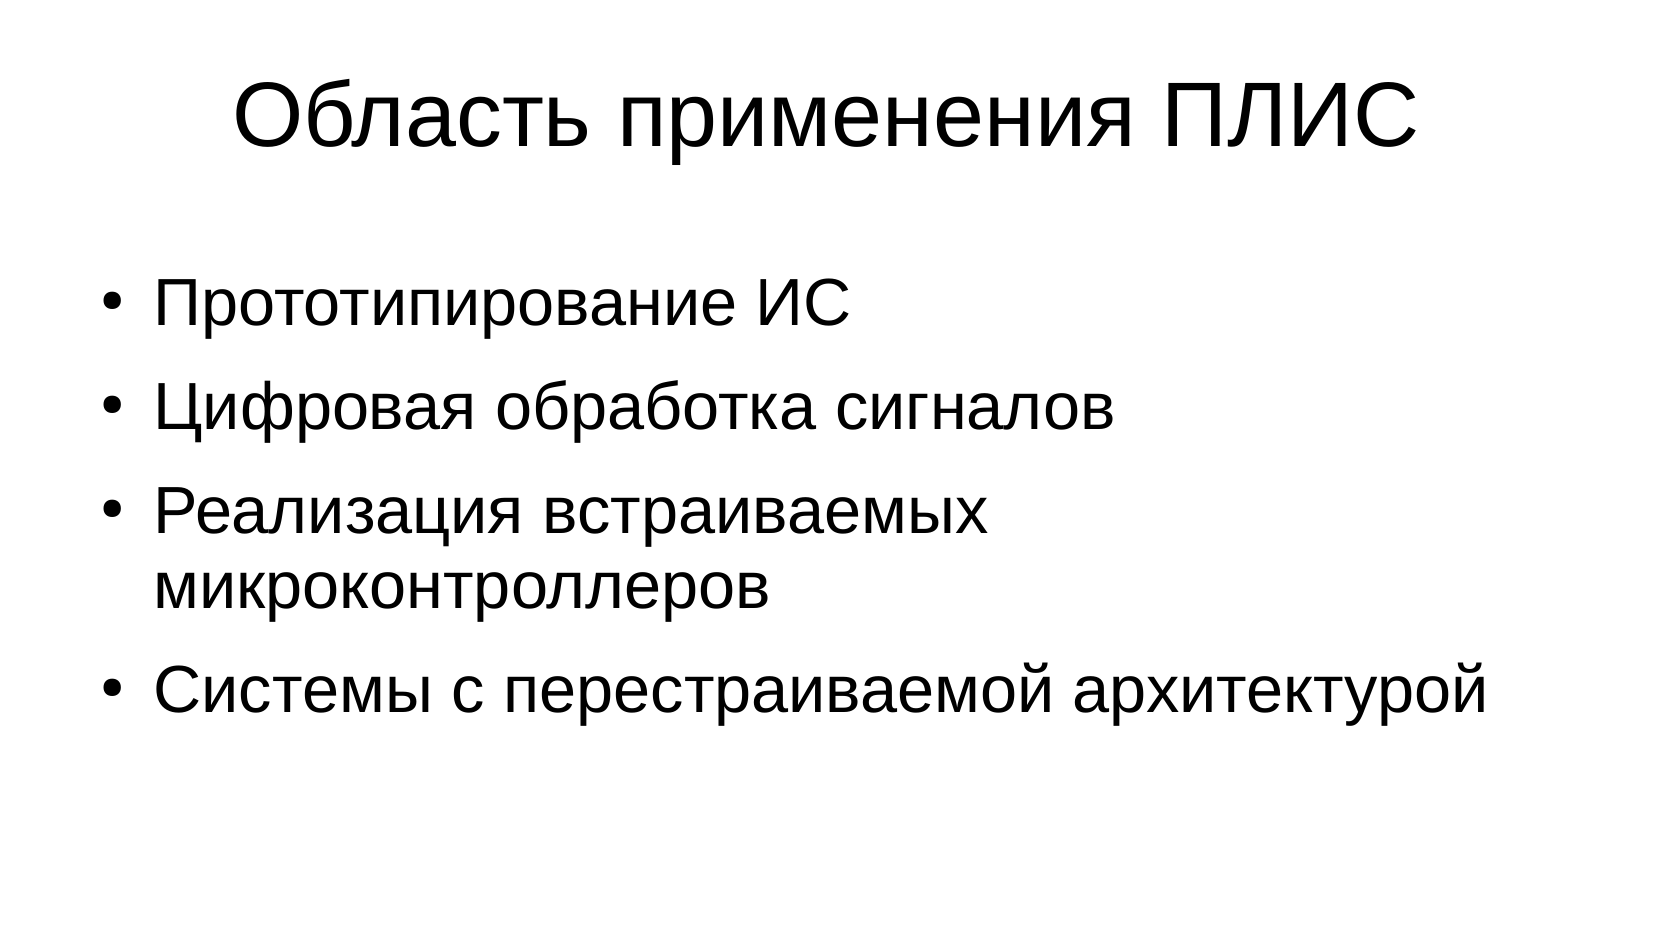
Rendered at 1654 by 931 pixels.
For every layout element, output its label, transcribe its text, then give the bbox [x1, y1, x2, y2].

title Область применения ПЛИС [82, 37, 1571, 193]
list Прототипирование ИС Цифровая обработка сигналов Реализация встраиваемых микроконтроллеров Системы с перестраиваемой архитектурой [82, 264, 1571, 805]
